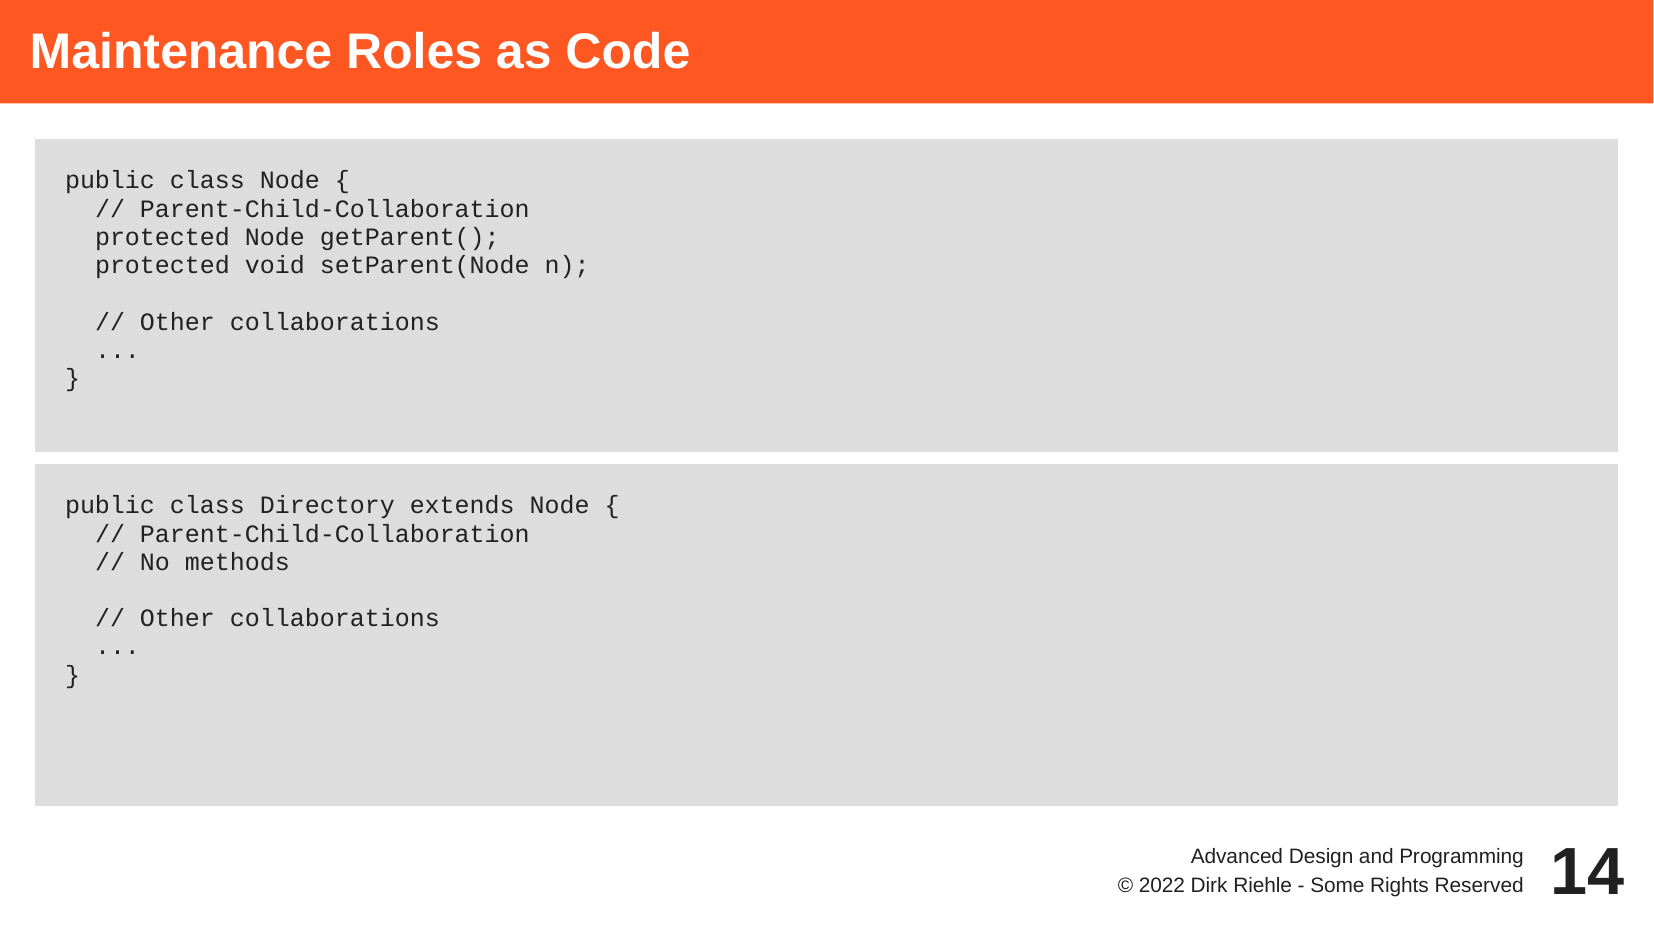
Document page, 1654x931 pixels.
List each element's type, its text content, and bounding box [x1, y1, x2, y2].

list public class Node { // Parent-Child-Collaboration protected Node getParent(); protected void setParent(Node n); // Other collaborations ... } [29, 132, 1625, 452]
list public class Directory extends Node { // Parent-Child-Collaboration // No methods // Other collaborations ... } [29, 457, 1625, 813]
title Maintenance Roles as Code [0, 0, 1654, 104]
